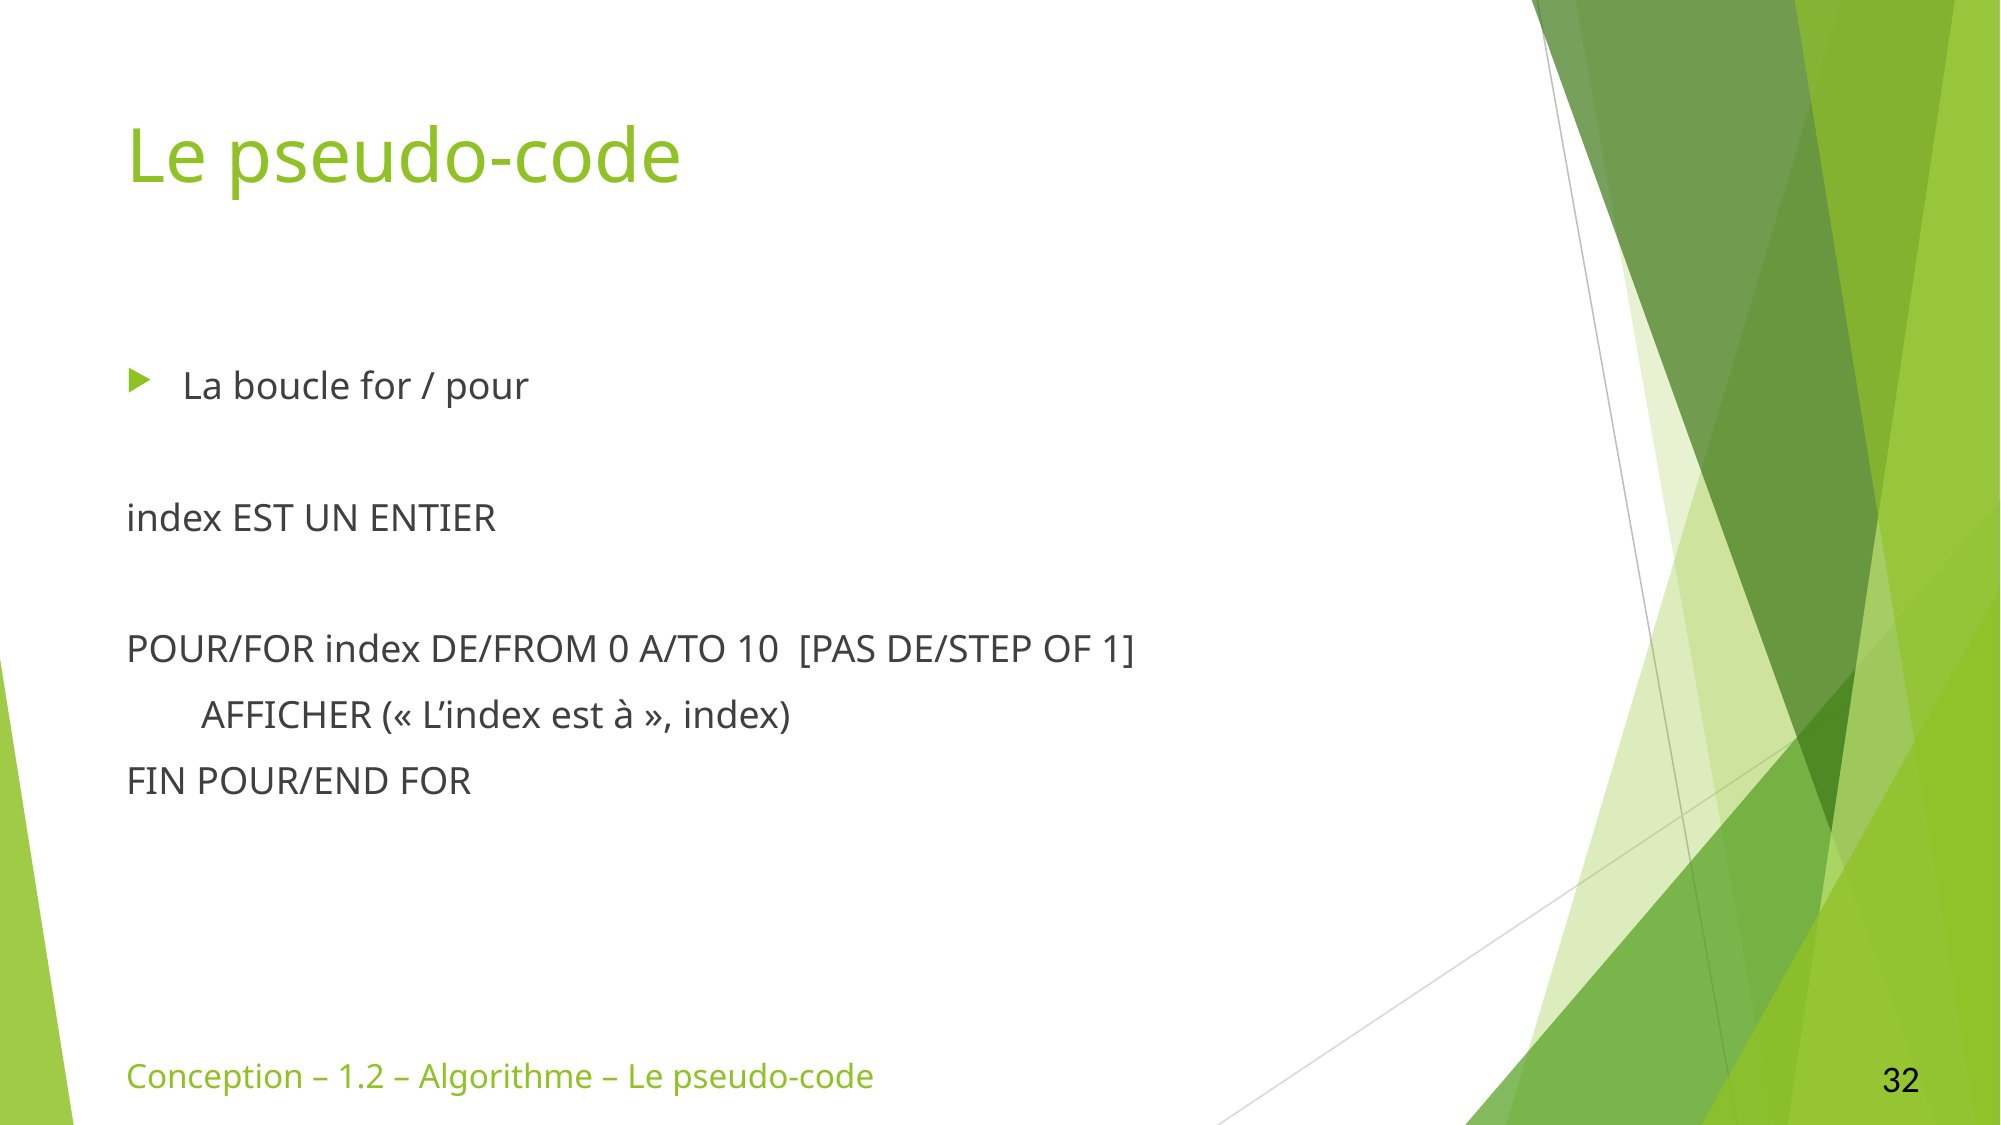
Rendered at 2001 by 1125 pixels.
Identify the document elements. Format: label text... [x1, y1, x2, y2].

text_box [1866, 1047, 1979, 1108]
title Le pseudo-code [111, 99, 1522, 317]
text_box Conception – 1.2 – Algorithme – Le pseudo-code [111, 1047, 1094, 1109]
list La boucle for / pour index EST UN ENTIER POUR/FOR index DE/FROM 0 A/TO 10 [PAS DE/STEP OF 1] AFFICHER (« L’index est à », index) FIN POUR/END FOR [111, 354, 1522, 992]
